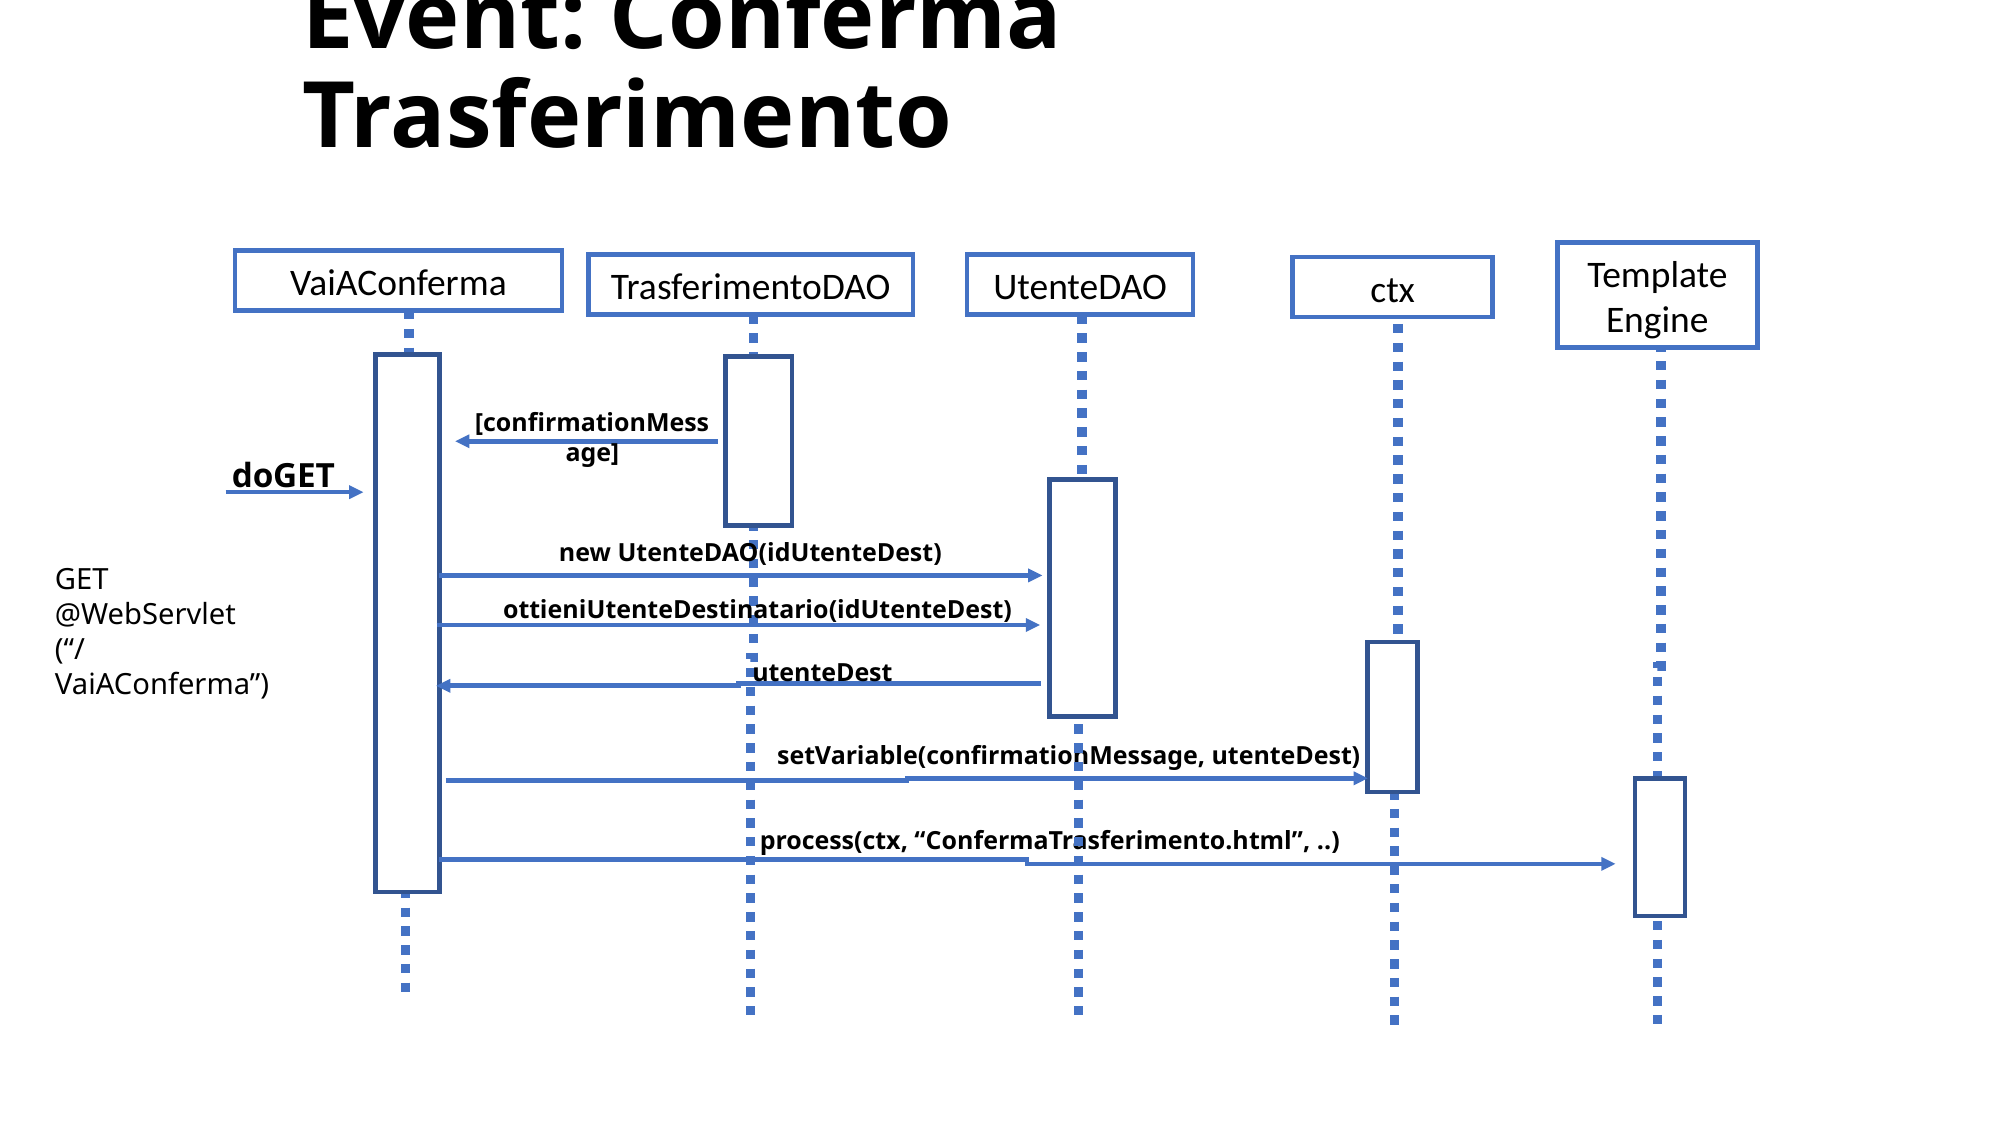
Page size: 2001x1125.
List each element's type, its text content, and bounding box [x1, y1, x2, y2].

text_box [1634, 778, 1685, 917]
text_box utenteDest [737, 649, 908, 695]
title Event: Conferma Trasferimento [287, 37, 1713, 175]
text_box TrasferimentoDAO [588, 254, 914, 315]
text_box process(ctx, “ConfermaTrasferimento.html”, ..) [745, 817, 1356, 863]
text_box [375, 354, 440, 446]
text_box [confirmationMessage] [454, 399, 730, 504]
text_box ctx [1292, 257, 1493, 318]
text_box doGET [216, 446, 469, 502]
text_box ottieniUtenteDestinatario(idUtenteDest) [488, 627, 1025, 631]
text_box ottieniUtenteDestinatario(idUtenteDest) [488, 585, 1028, 623]
text_box VaiAConferma [234, 250, 563, 311]
text_box GET @WebServlet (“/VaiAConferma”) [40, 553, 303, 708]
text_box [1049, 479, 1116, 717]
text_box new UtenteDAO(idUtenteDest) [544, 529, 958, 575]
text_box [1367, 642, 1418, 793]
text_box UtenteDAO [967, 254, 1194, 315]
text_box [725, 356, 792, 526]
text_box [375, 502, 440, 893]
text_box Template Engine [1557, 242, 1758, 348]
text_box setVariable(confirmationMessage, utenteDest) [762, 732, 1377, 777]
